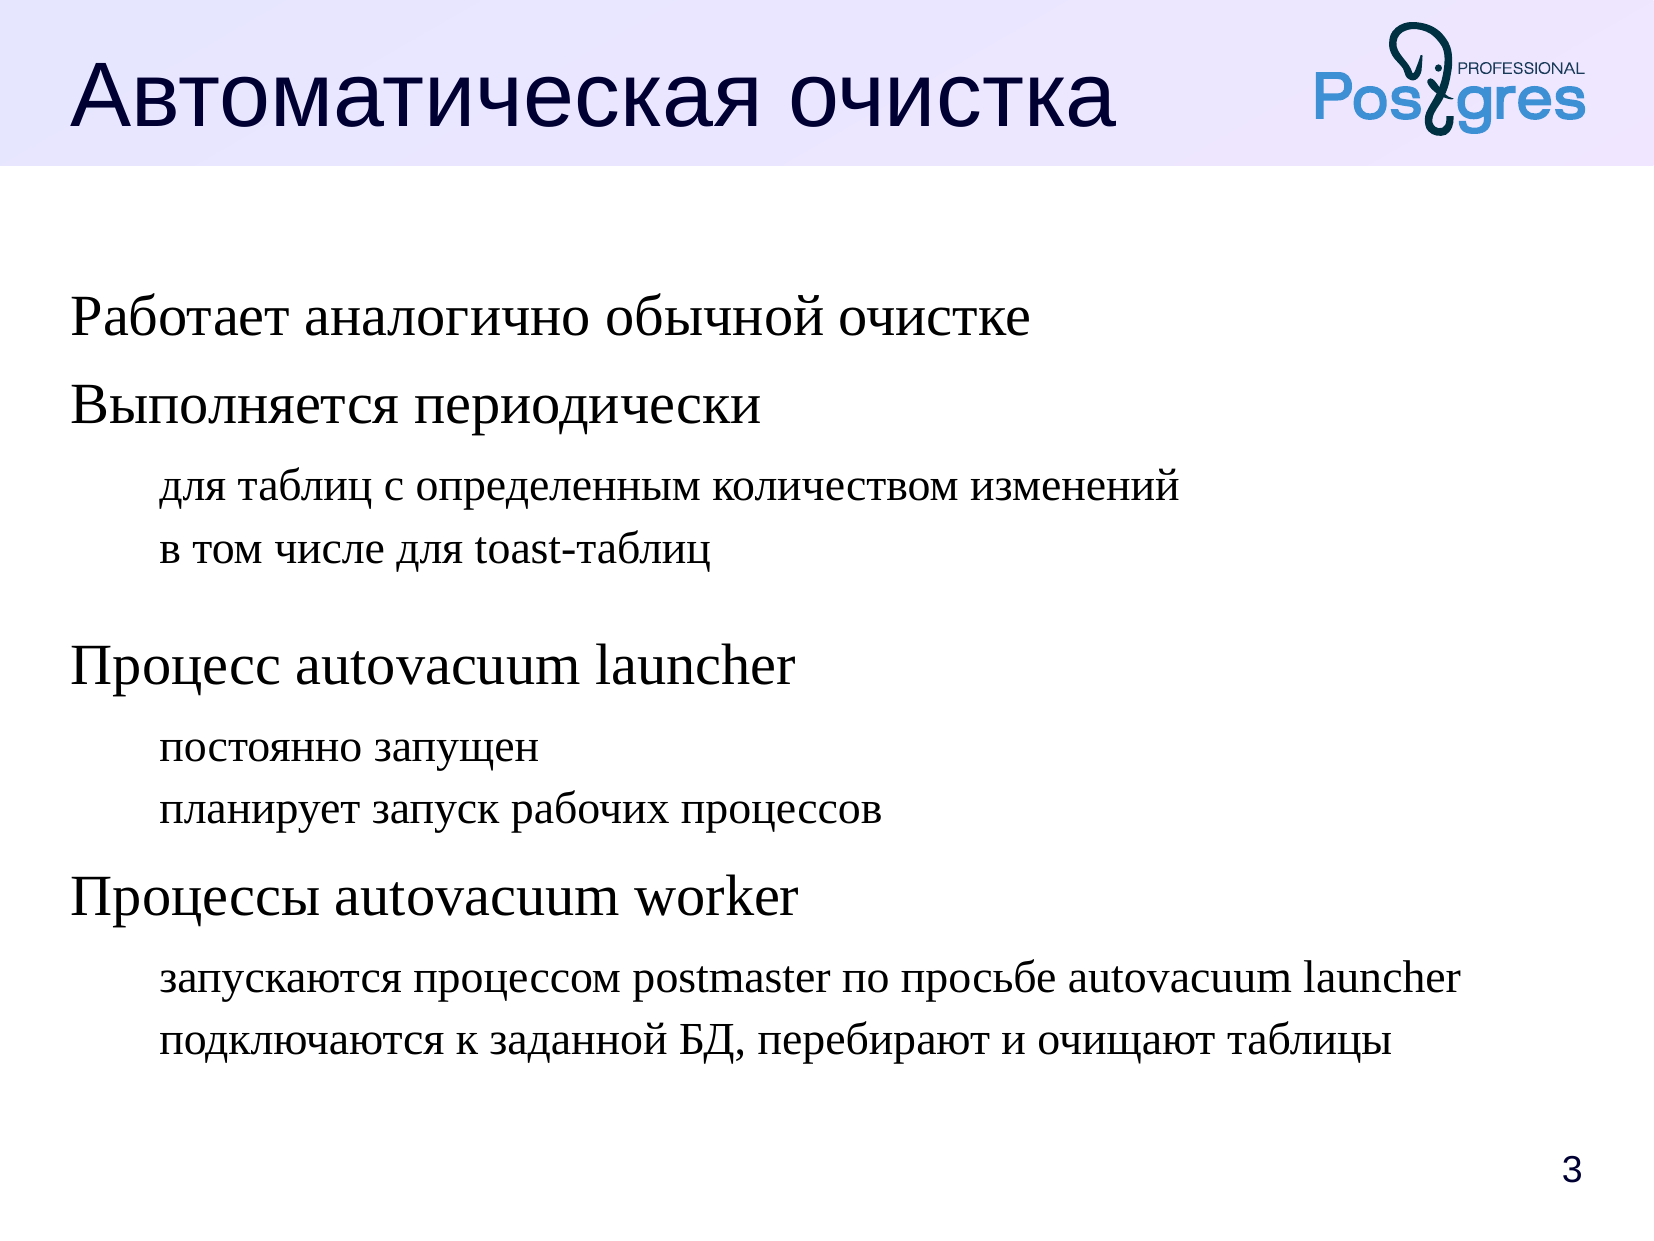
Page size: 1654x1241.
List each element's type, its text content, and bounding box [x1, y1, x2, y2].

title Автоматическая очистка [70, 43, 1241, 147]
list Работает аналогично обычной очистке Выполняется периодически для таблиц с определенным количеством изменений в том числе для toast-таблиц Процесс autovacuum launcher постоянно запущен планирует запуск рабочих процессов Процессы autovacuum worker запускаются процессом postmaster по просьбе autovacuum launcher подключаются к заданной БД, перебирают и очищают таблицы [70, 283, 1583, 1141]
